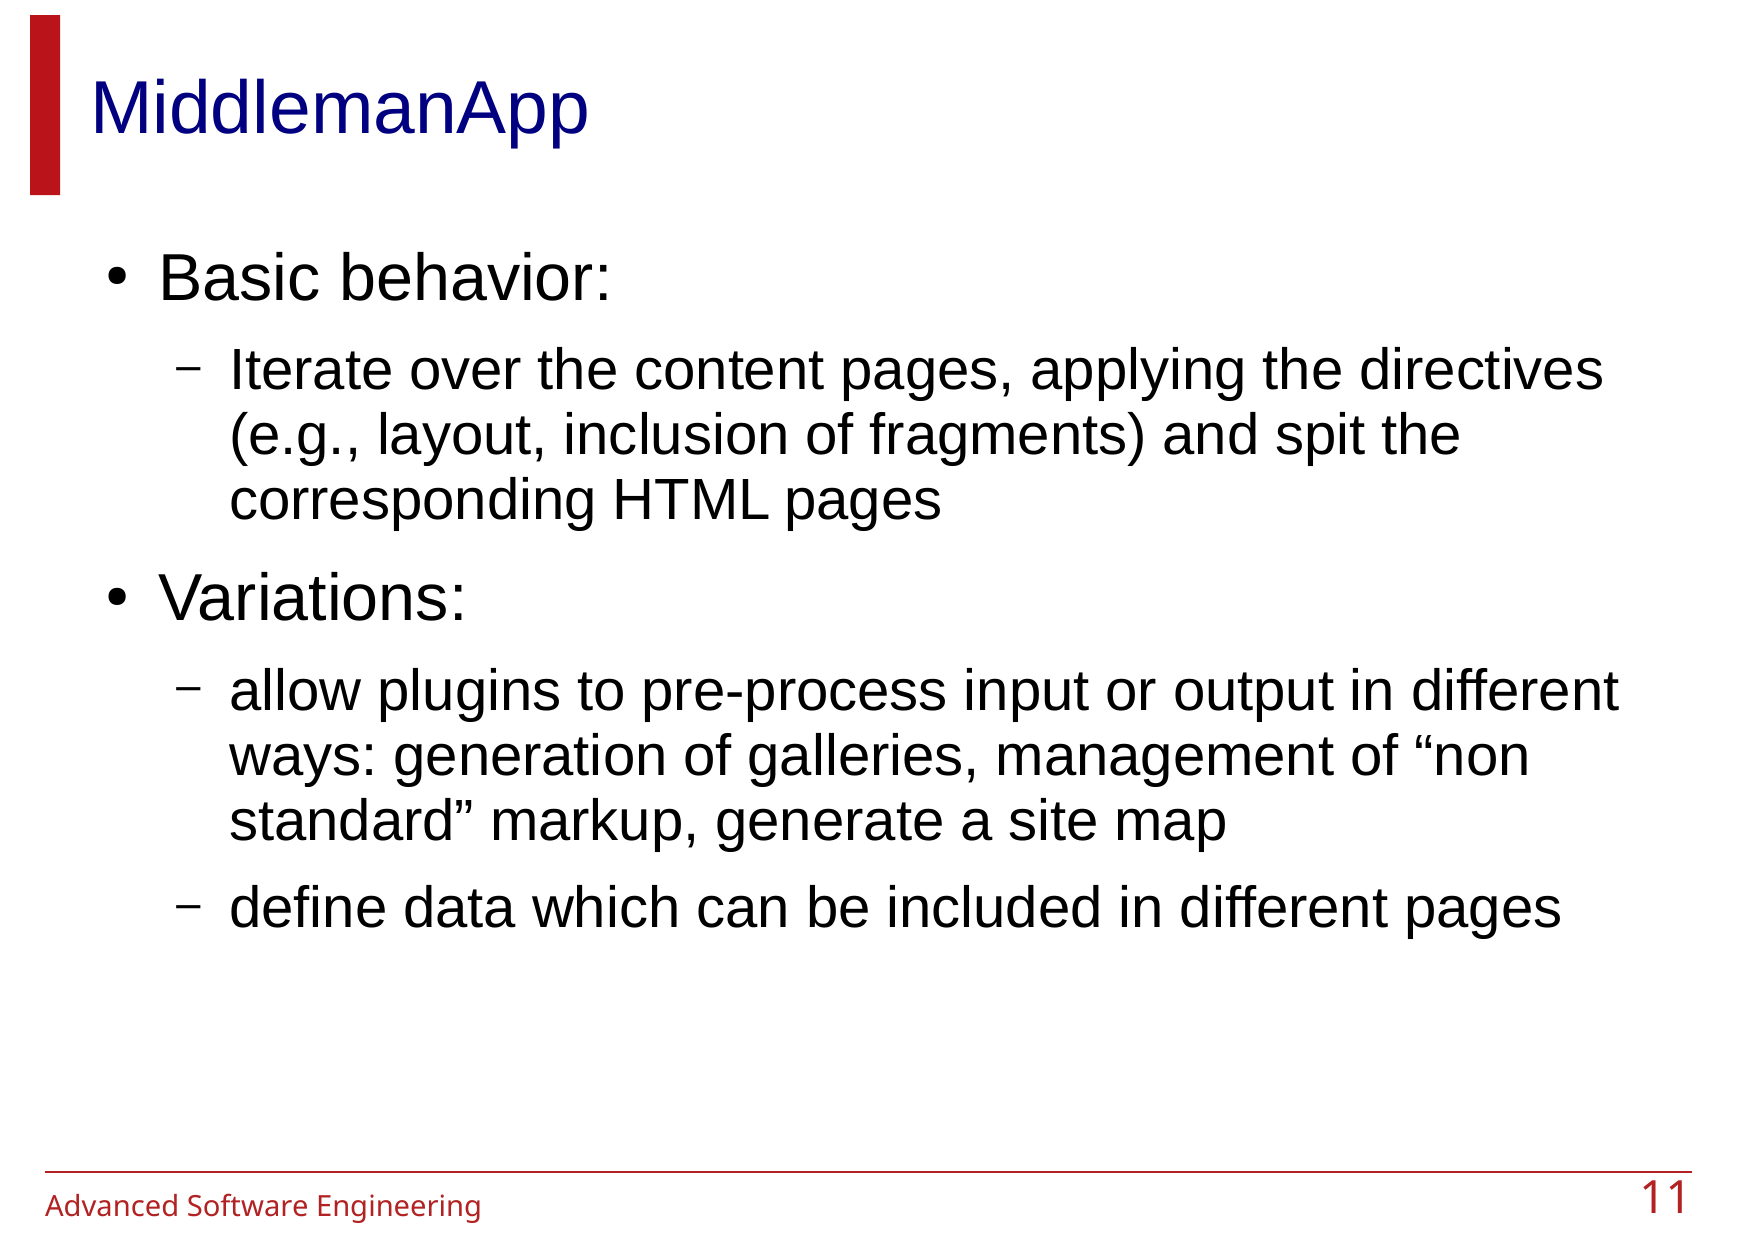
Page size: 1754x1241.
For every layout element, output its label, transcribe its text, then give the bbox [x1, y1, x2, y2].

list Basic behavior: Iterate over the content pages, applying the directives (e.g., layout, inclusion of fragments) and spit the corresponding HTML pages Variations: allow plugins to pre-process input or output in different ways: generation of galleries, management of “non standard” markup, generate a site map define data which can be included in different pages [87, 240, 1696, 1081]
title MiddlemanApp [90, 19, 1726, 196]
